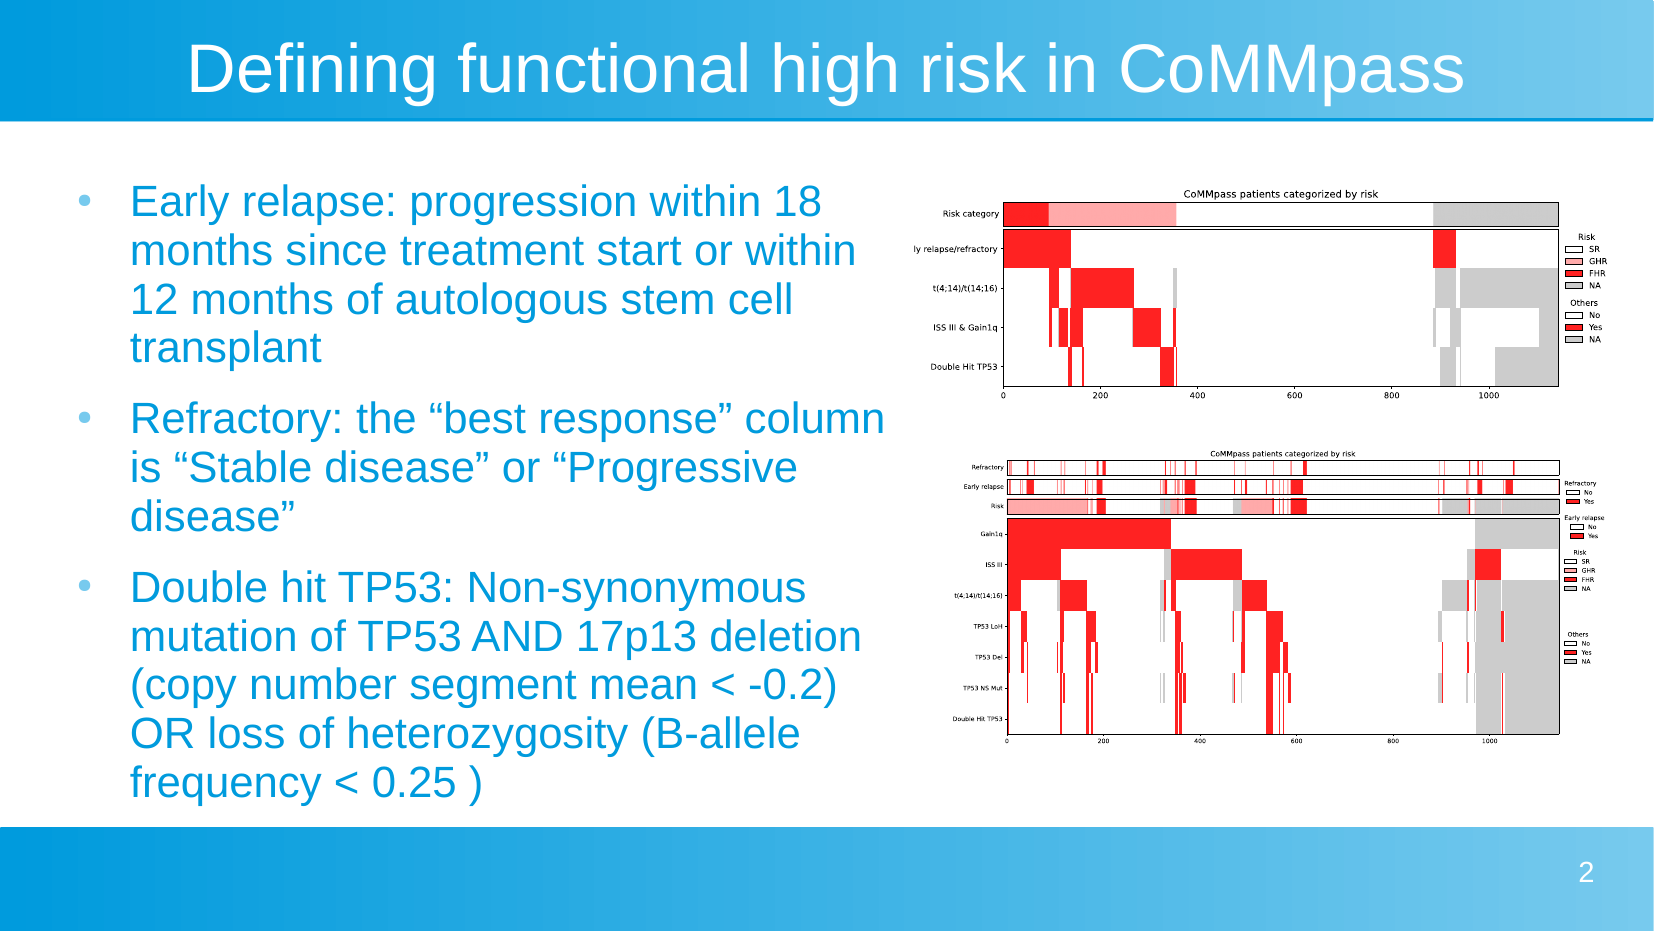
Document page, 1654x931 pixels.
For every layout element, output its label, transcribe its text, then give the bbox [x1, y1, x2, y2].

picture [913, 173, 1630, 413]
list Early relapse: progression within 18 months since treatment start or within 12 months of autologous stem cell transplant Refractory: the “best response” column is “Stable disease” or “Progressive disease” Double hit TP53: Non-synonymous mutation of TP53 AND 17p13 deletion (copy number segment mean < -0.2) OR loss of heterozygosity (B-allele frequency < 0.25 ) [59, 177, 901, 768]
title Defining functional high risk in CoMMpass [59, 29, 1595, 108]
picture [917, 417, 1631, 774]
